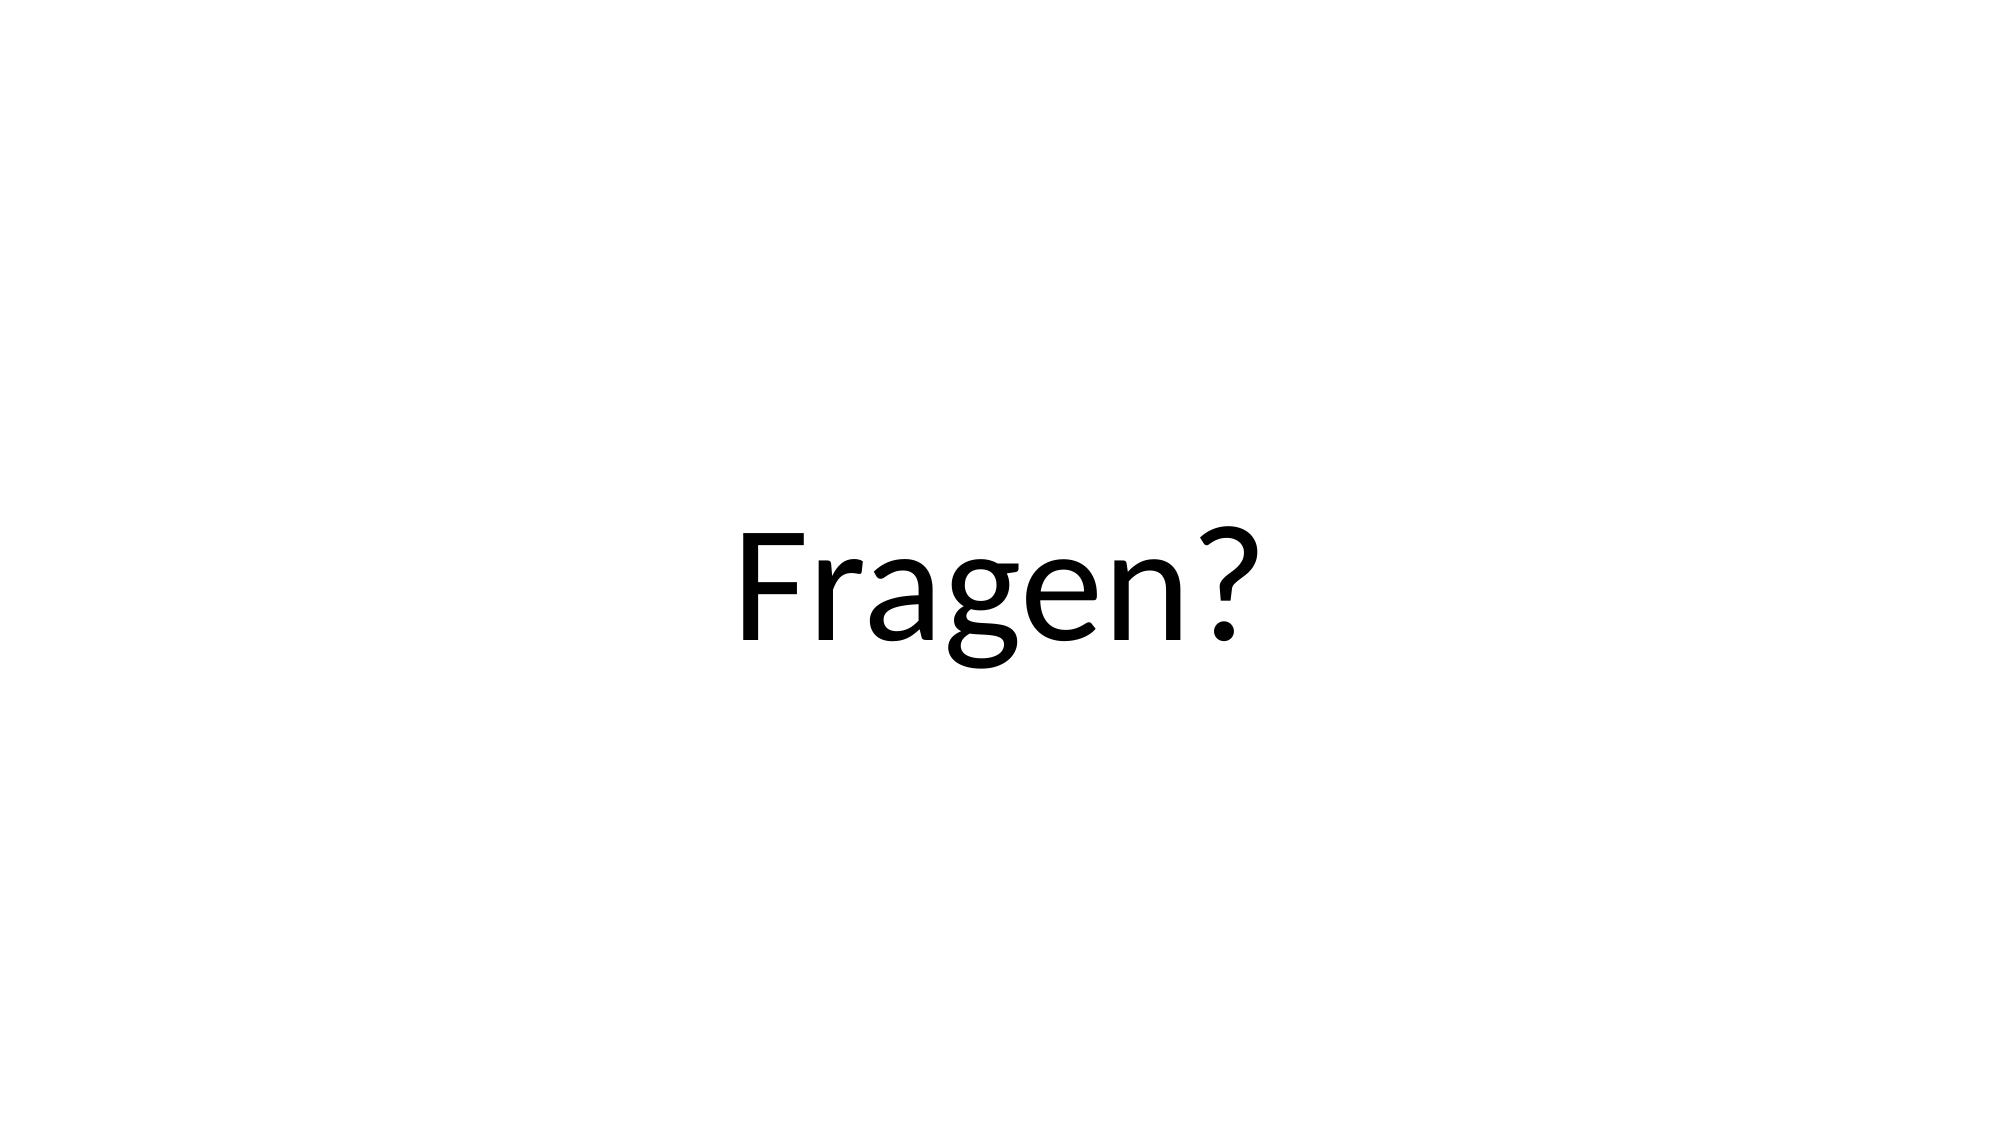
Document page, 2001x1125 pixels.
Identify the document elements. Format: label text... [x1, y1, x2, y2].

title Fragen? [249, 488, 1750, 637]
